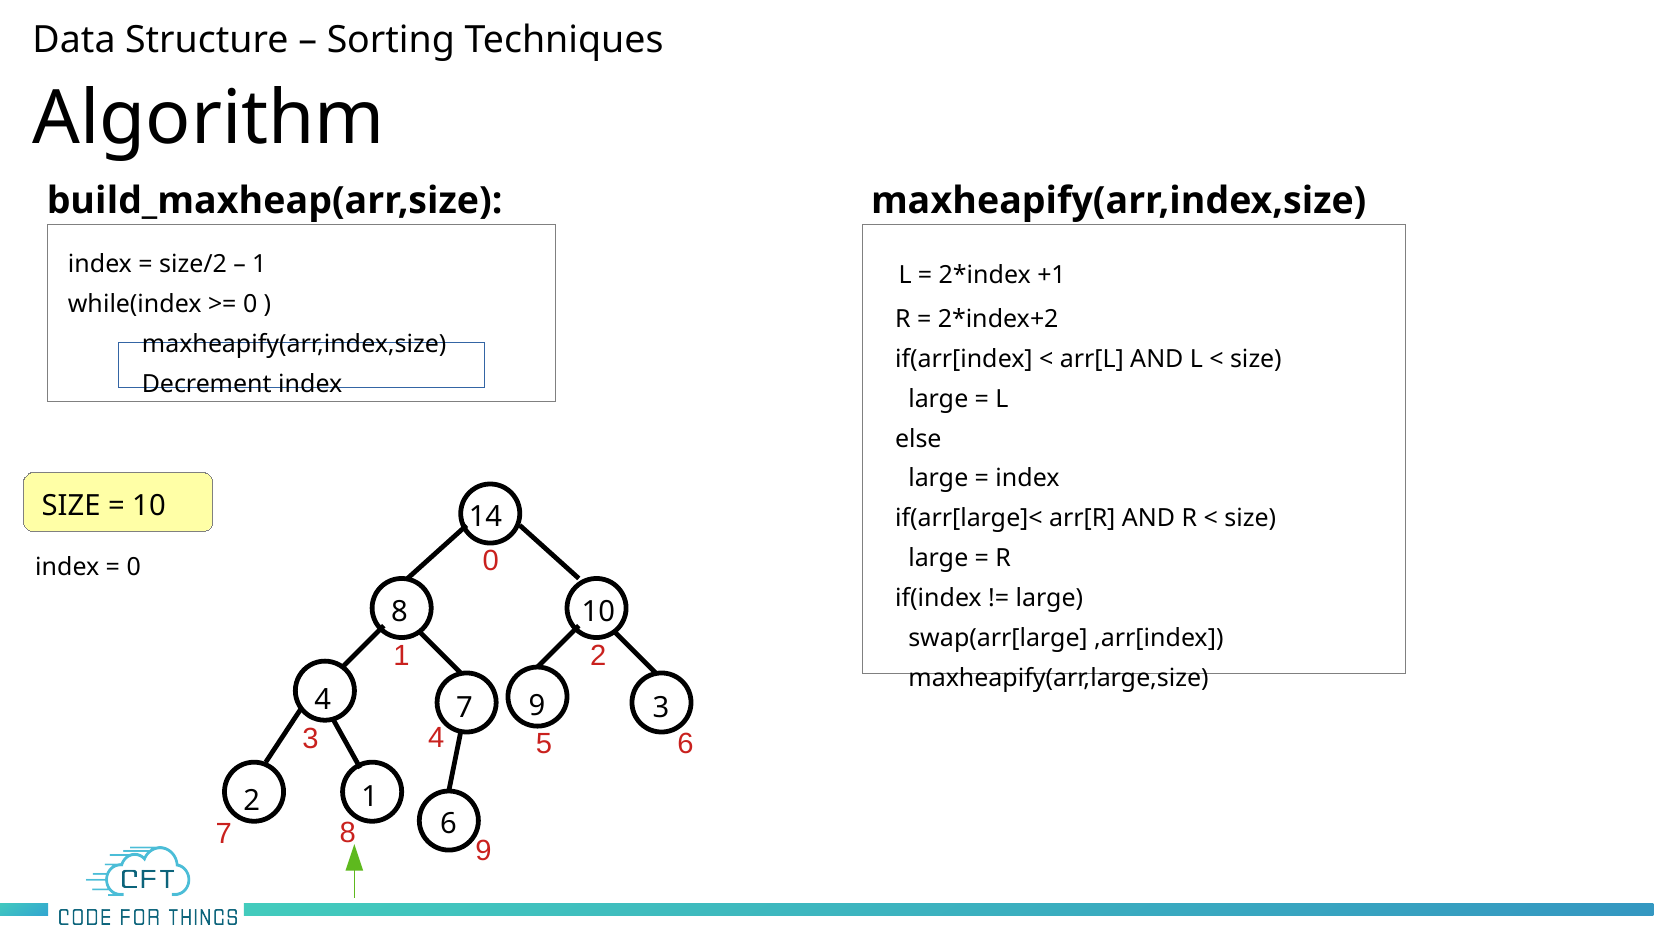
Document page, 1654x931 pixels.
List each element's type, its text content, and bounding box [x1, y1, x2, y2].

text_box [515, 667, 560, 677]
text_box 3 [637, 678, 686, 728]
text_box 1 [378, 631, 425, 680]
text_box [372, 593, 376, 623]
text_box 6 [662, 719, 709, 768]
text_box 3 [287, 714, 293, 724]
text_box [645, 672, 678, 678]
text_box [295, 676, 299, 705]
text_box [362, 762, 390, 768]
text_box 0 [467, 536, 514, 585]
text_box [437, 687, 441, 713]
text_box 7 [200, 809, 247, 857]
text_box 9 [513, 677, 562, 727]
text_box [490, 684, 497, 721]
text_box [348, 672, 355, 710]
text_box [862, 224, 1406, 674]
text_box 8 [324, 808, 371, 857]
text_box [419, 803, 425, 838]
picture [59, 846, 237, 925]
text_box [507, 680, 513, 714]
title Data Structure – Sorting Techniques Algorithm [32, 12, 1184, 166]
text_box [433, 791, 464, 795]
text_box 3 [287, 714, 334, 763]
text_box [631, 686, 637, 719]
text_box 6 [425, 795, 474, 845]
text_box [582, 578, 611, 582]
text_box 14 [446, 488, 532, 538]
text_box [23, 472, 213, 532]
text_box 1 [346, 768, 395, 818]
text_box [646, 728, 662, 733]
text_box [277, 773, 284, 811]
text_box 4 [299, 671, 348, 721]
text_box [562, 680, 568, 714]
text_box SIZE = 10 [26, 476, 207, 526]
text_box [395, 773, 402, 811]
text_box 8 [376, 582, 443, 632]
text_box [460, 728, 482, 733]
text_box maxheapify(arr,index,size) [856, 166, 1571, 225]
text_box 10 [566, 582, 634, 632]
text_box 5 [521, 719, 567, 768]
text_box [371, 818, 386, 822]
text_box index = 0 [0, 541, 186, 591]
text_box index = size/2 – 1 while(index >= 0 ) maxheapify(arr,index,size) Decrement index [53, 238, 508, 402]
text_box [342, 778, 346, 806]
text_box [432, 845, 466, 851]
text_box [475, 483, 506, 488]
text_box 2 [228, 772, 277, 822]
text_box [474, 805, 479, 837]
text_box [686, 686, 692, 719]
text_box [450, 672, 484, 678]
text_box [47, 224, 556, 402]
text_box 4 [413, 713, 460, 762]
text_box [387, 578, 416, 582]
text_box [302, 661, 347, 671]
text_box [232, 762, 276, 772]
text_box build_maxheap(arr,size): [32, 165, 650, 225]
text_box 9 [460, 826, 507, 875]
text_box [224, 777, 228, 806]
text_box 7 [441, 678, 490, 728]
text_box L = 2*index +1 R = 2*index+2 if(arr[index] < arr[L] AND L < size) large = L else large = index if(arr[large]< arr[R] AND R < size) large = R if(index != large) swap(arr[large] ,arr[index]) maxheapify(arr,large,size) [874, 236, 1371, 647]
text_box 2 [575, 631, 622, 680]
